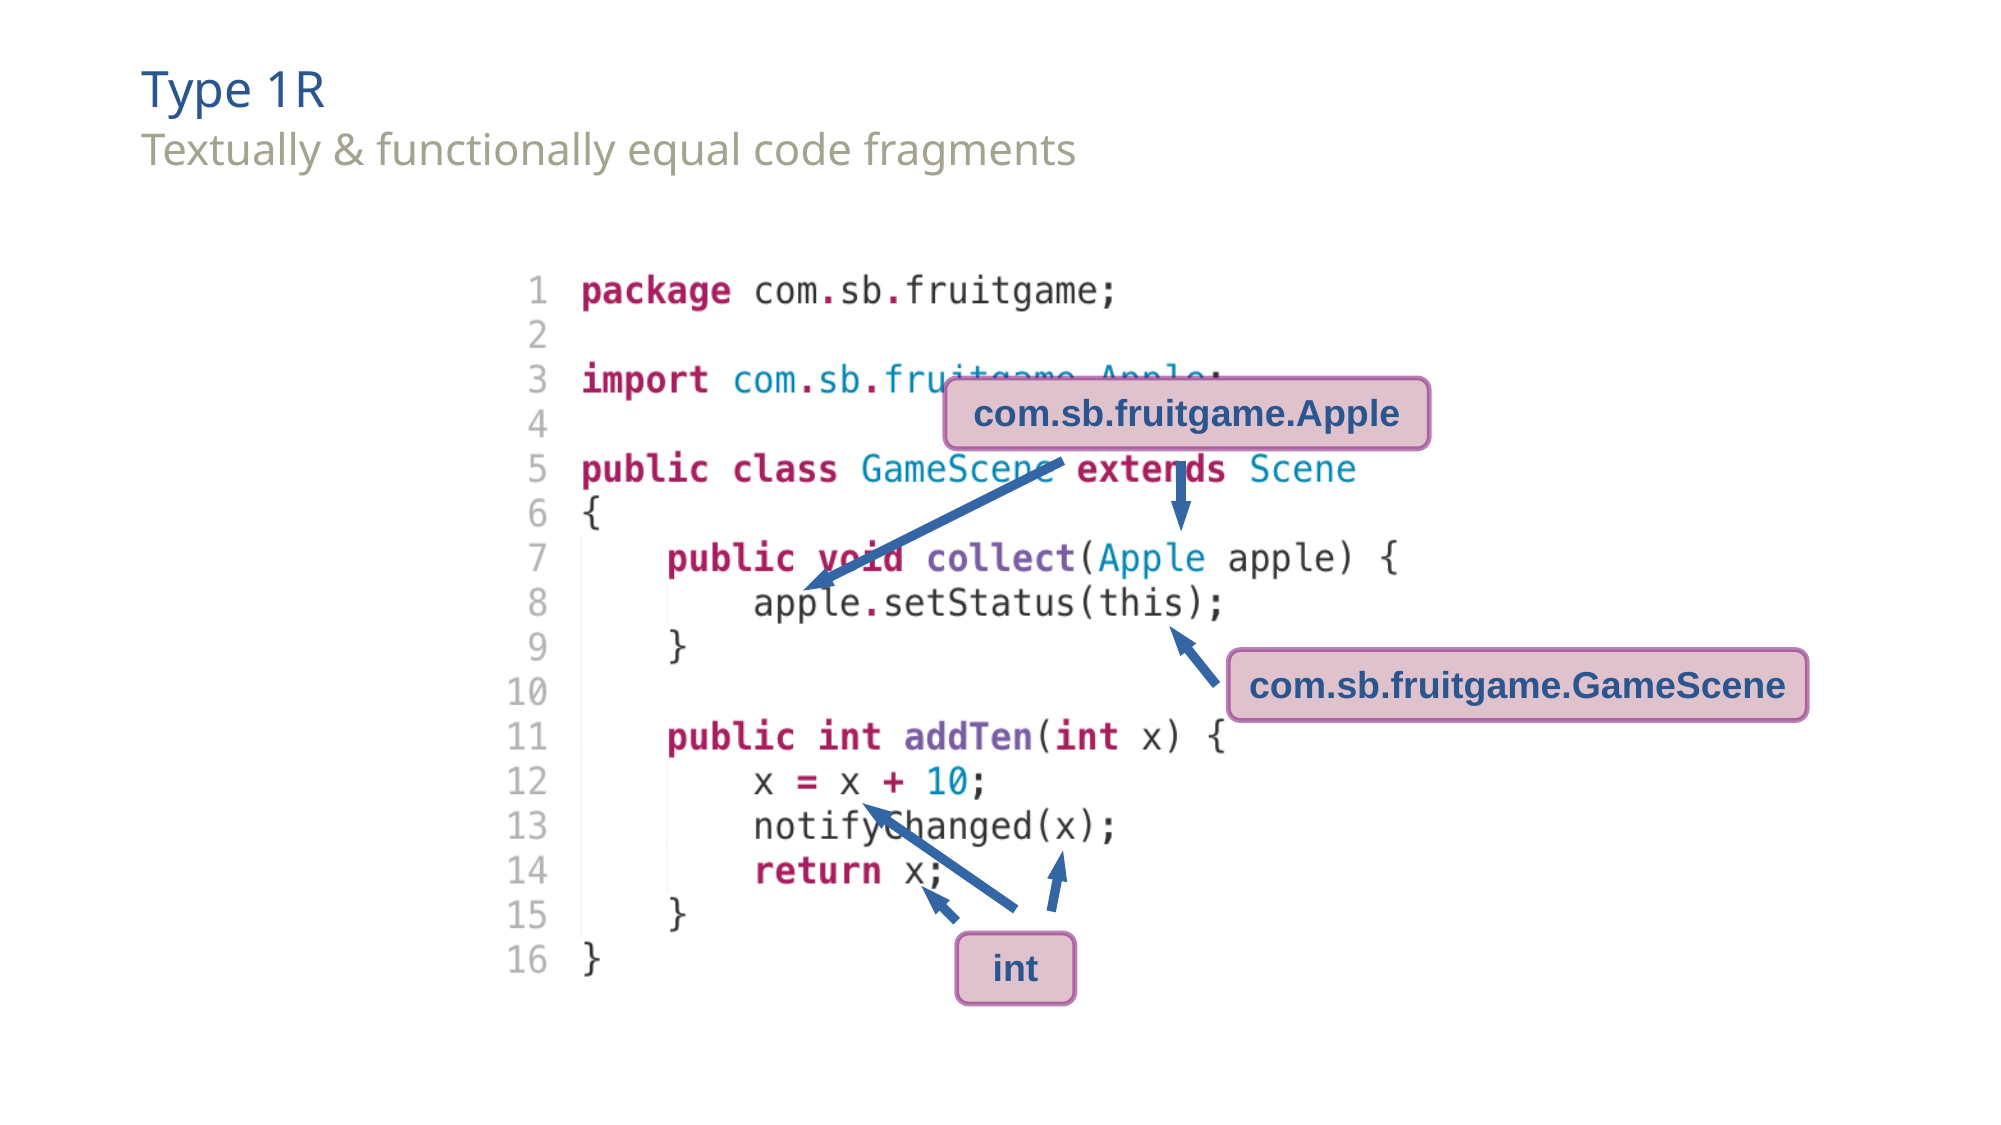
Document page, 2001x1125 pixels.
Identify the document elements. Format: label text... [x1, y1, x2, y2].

text_box int [956, 933, 1075, 1004]
text_box com.sb.fruitgame.Apple [944, 377, 1430, 449]
text_box Textually & functionally equal code fragments [141, 124, 1842, 189]
picture [508, 271, 1406, 981]
text_box com.sb.fruitgame.GameScene [1228, 649, 1808, 721]
text_box Type 1R [142, 59, 1842, 124]
